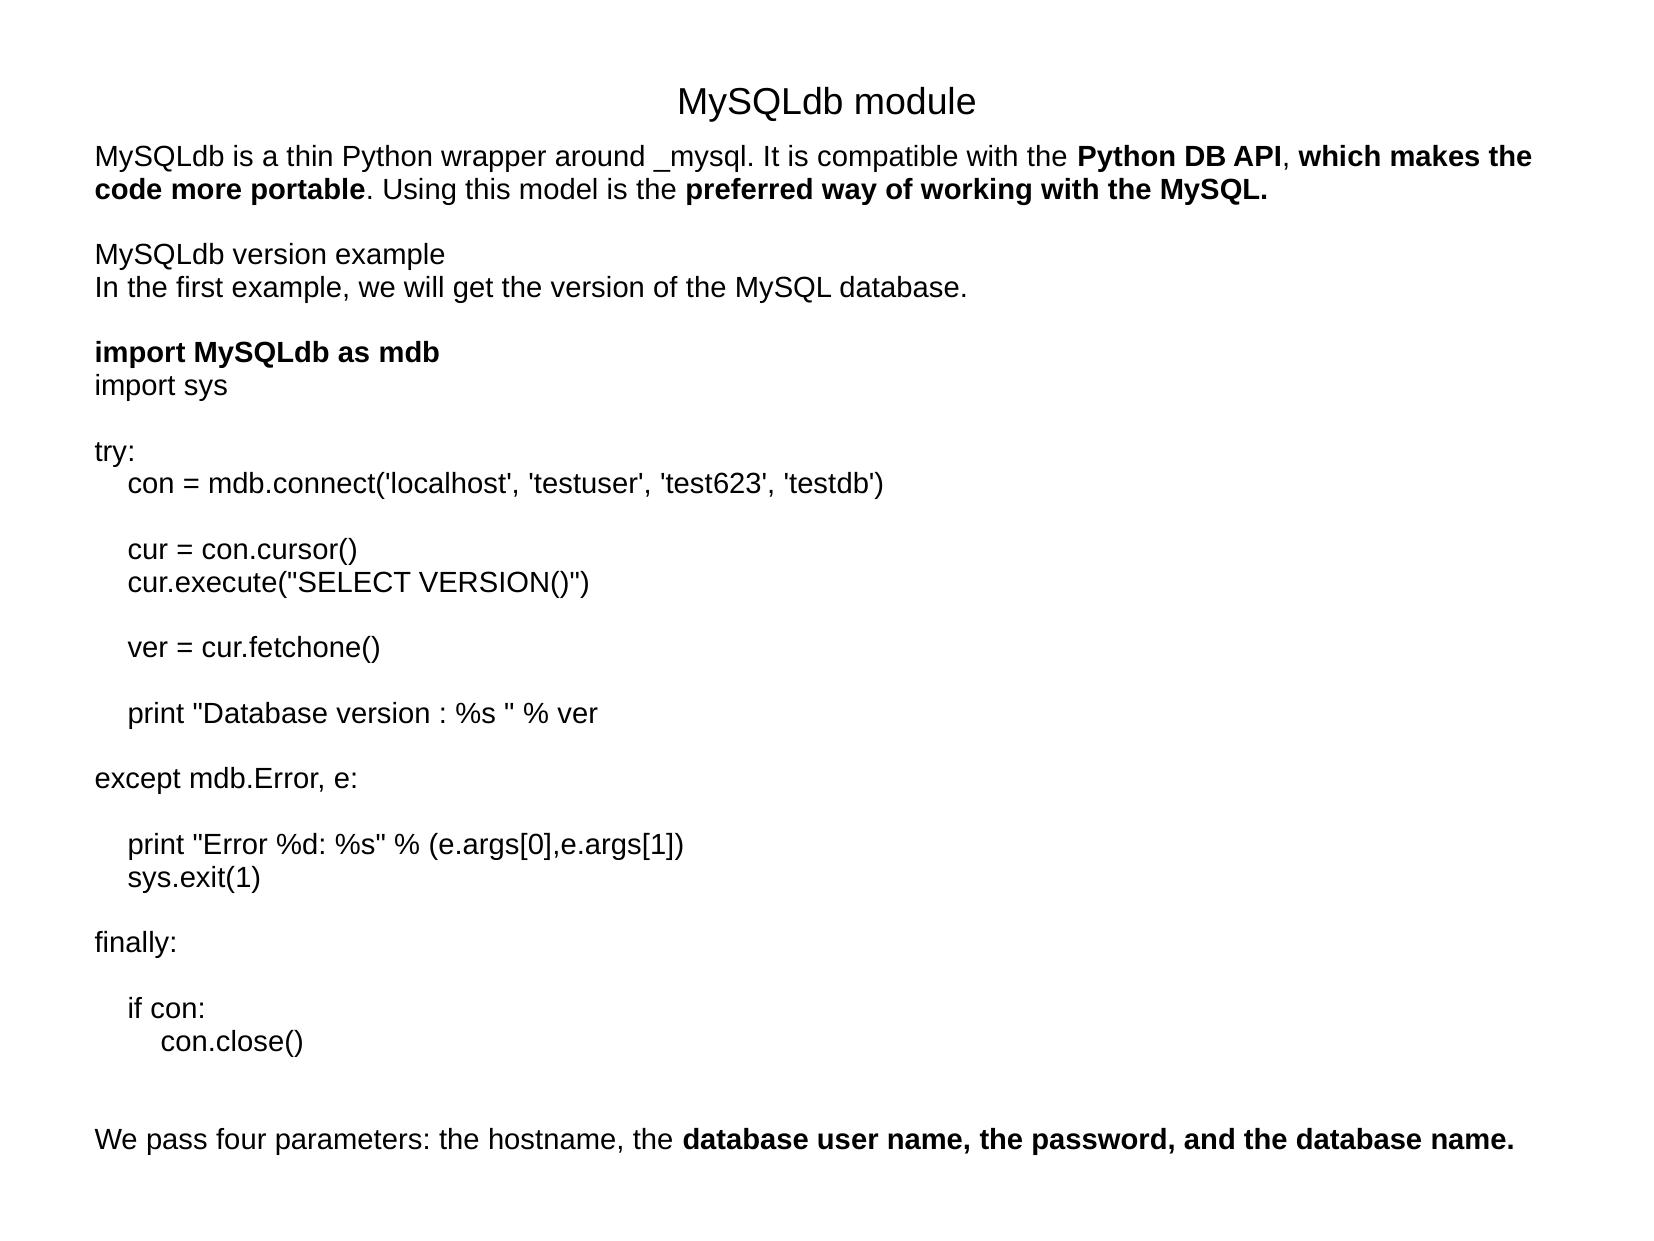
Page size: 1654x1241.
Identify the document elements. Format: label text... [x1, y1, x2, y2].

title MySQLdb module [82, 49, 1571, 154]
subtitle MySQLdb is a thin Python wrapper around _mysql. It is compatible with the Python DB API, which makes the code more portable. Using this model is the preferred way of working with the MySQL. MySQLdb version example In the first example, we will get the version of the MySQL database. import MySQLdb as mdb import sys try: con = mdb.connect('localhost', 'testuser', 'test623', 'testdb') cur = con.cursor() cur.execute("SELECT VERSION()") ver = cur.fetchone() print "Database version : %s " % ver except mdb.Error, e: print "Error %d: %s" % (e.args[0],e.args[1]) sys.exit(1) finally: if con: con.close() We pass four parameters: the hostname, the database user name, the password, and the database name. [94, 106, 1583, 1156]
